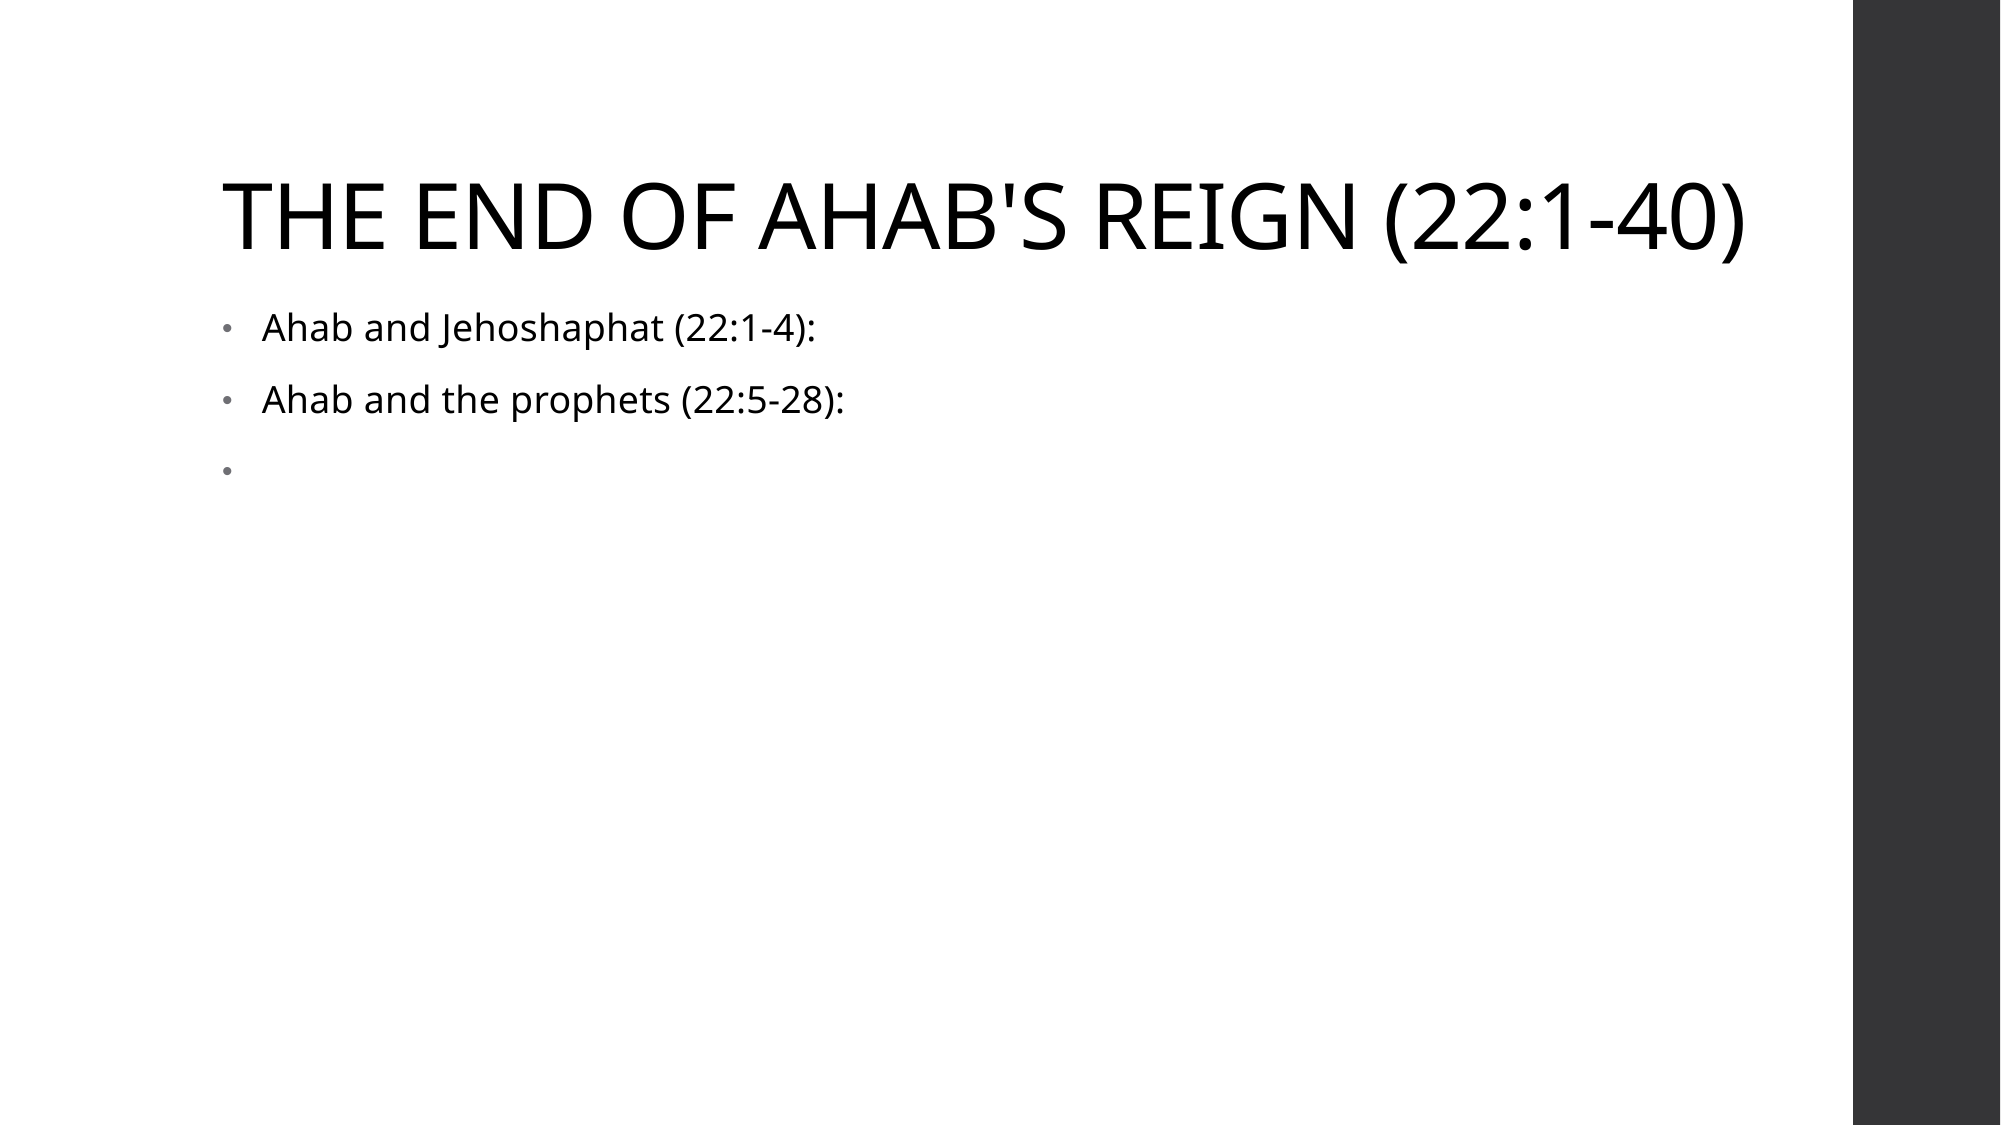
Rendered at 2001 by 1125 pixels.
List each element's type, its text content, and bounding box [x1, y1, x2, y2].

list Ahab and Jehoshaphat (22:1-4): Ahab and the prophets (22:5-28): [206, 299, 1617, 1014]
title THE END OF AHAB'S REIGN (22:1-40) [206, 60, 1797, 278]
